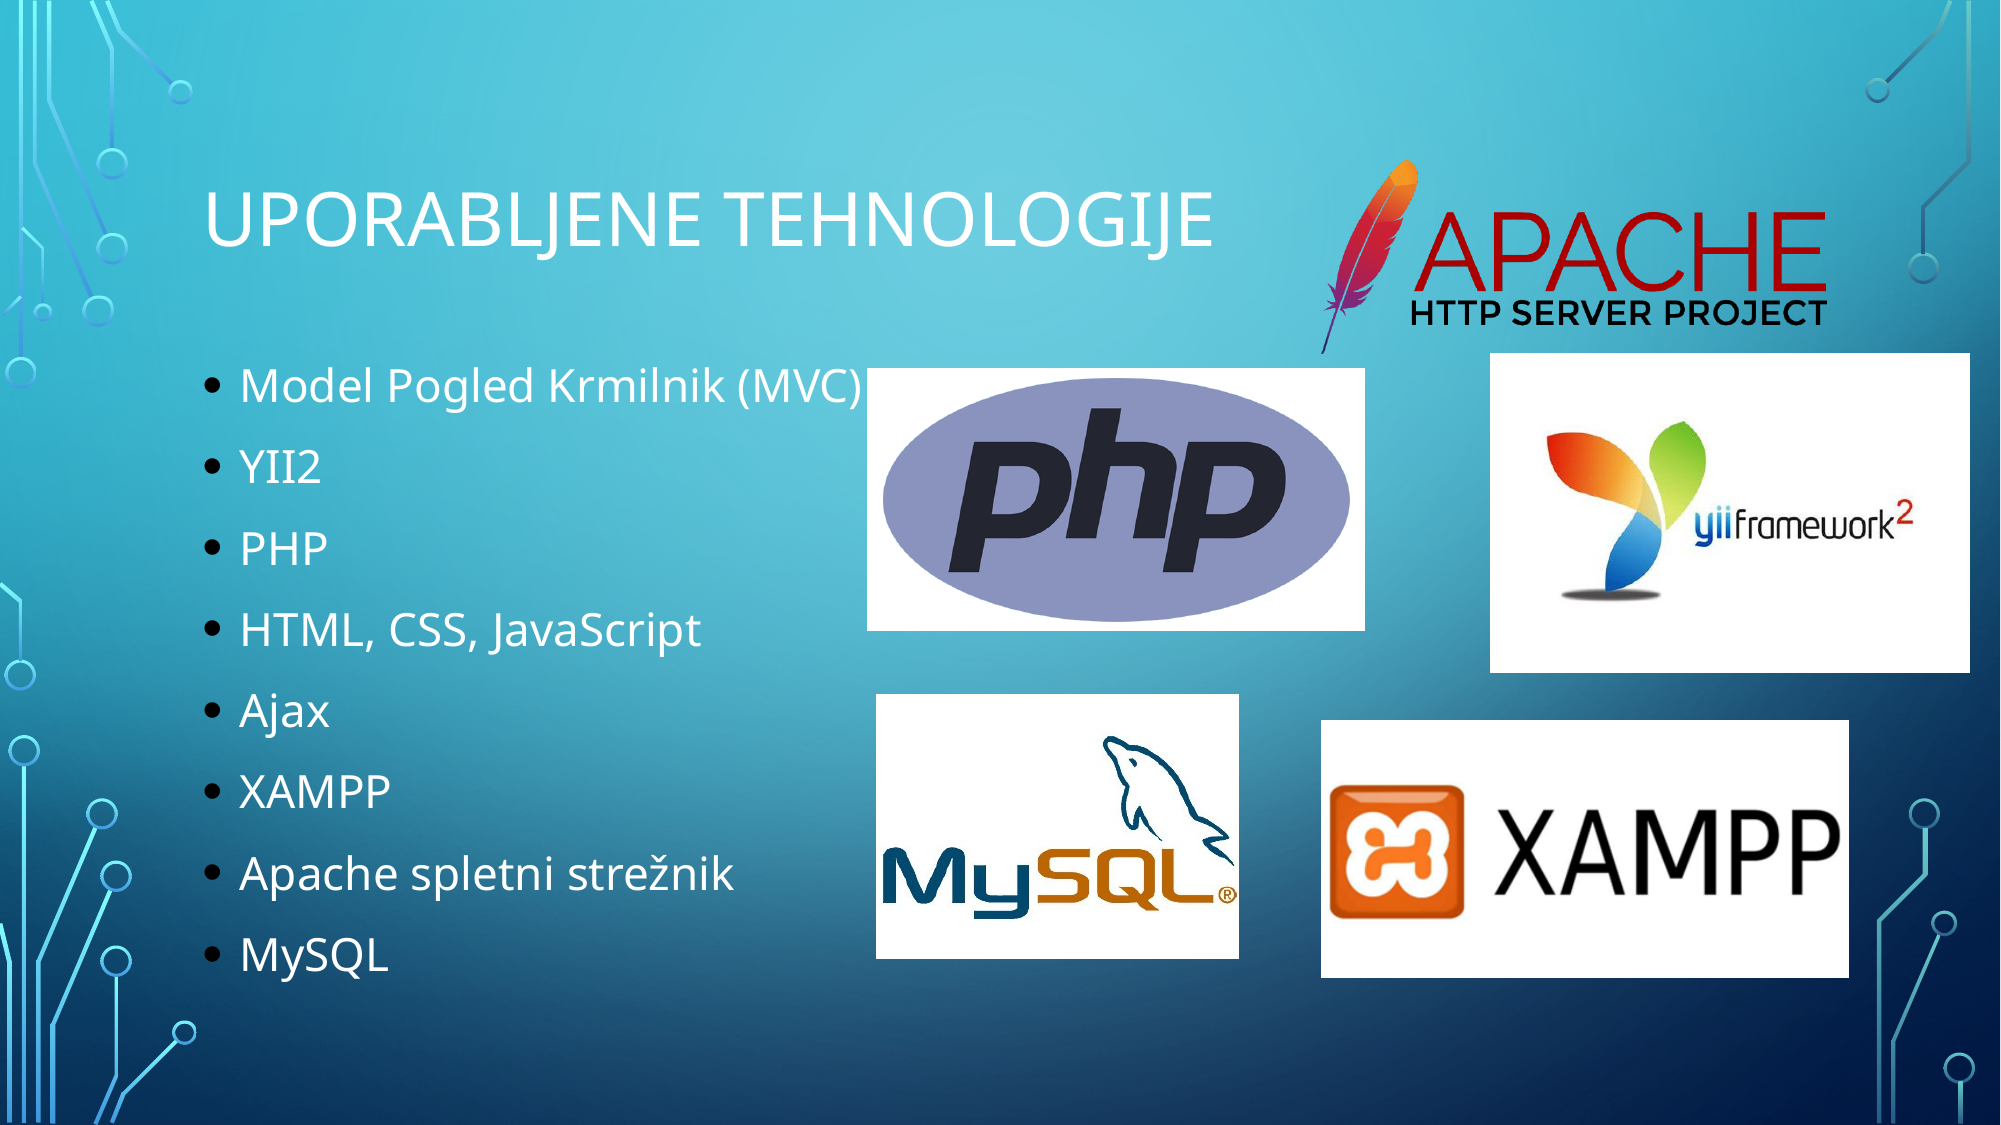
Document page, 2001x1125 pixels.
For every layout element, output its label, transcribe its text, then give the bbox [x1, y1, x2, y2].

picture [876, 695, 1239, 959]
list Model Pogled Krmilnik (MVC) YII2 PHP HTML, CSS, JavaScript Ajax XAMPP Apache spletni strežnik MySQL [187, 343, 1813, 1024]
title Uporabljene tehnologije [187, 101, 1813, 343]
picture [1321, 720, 1849, 978]
picture [1321, 160, 1970, 673]
picture [867, 369, 1365, 631]
